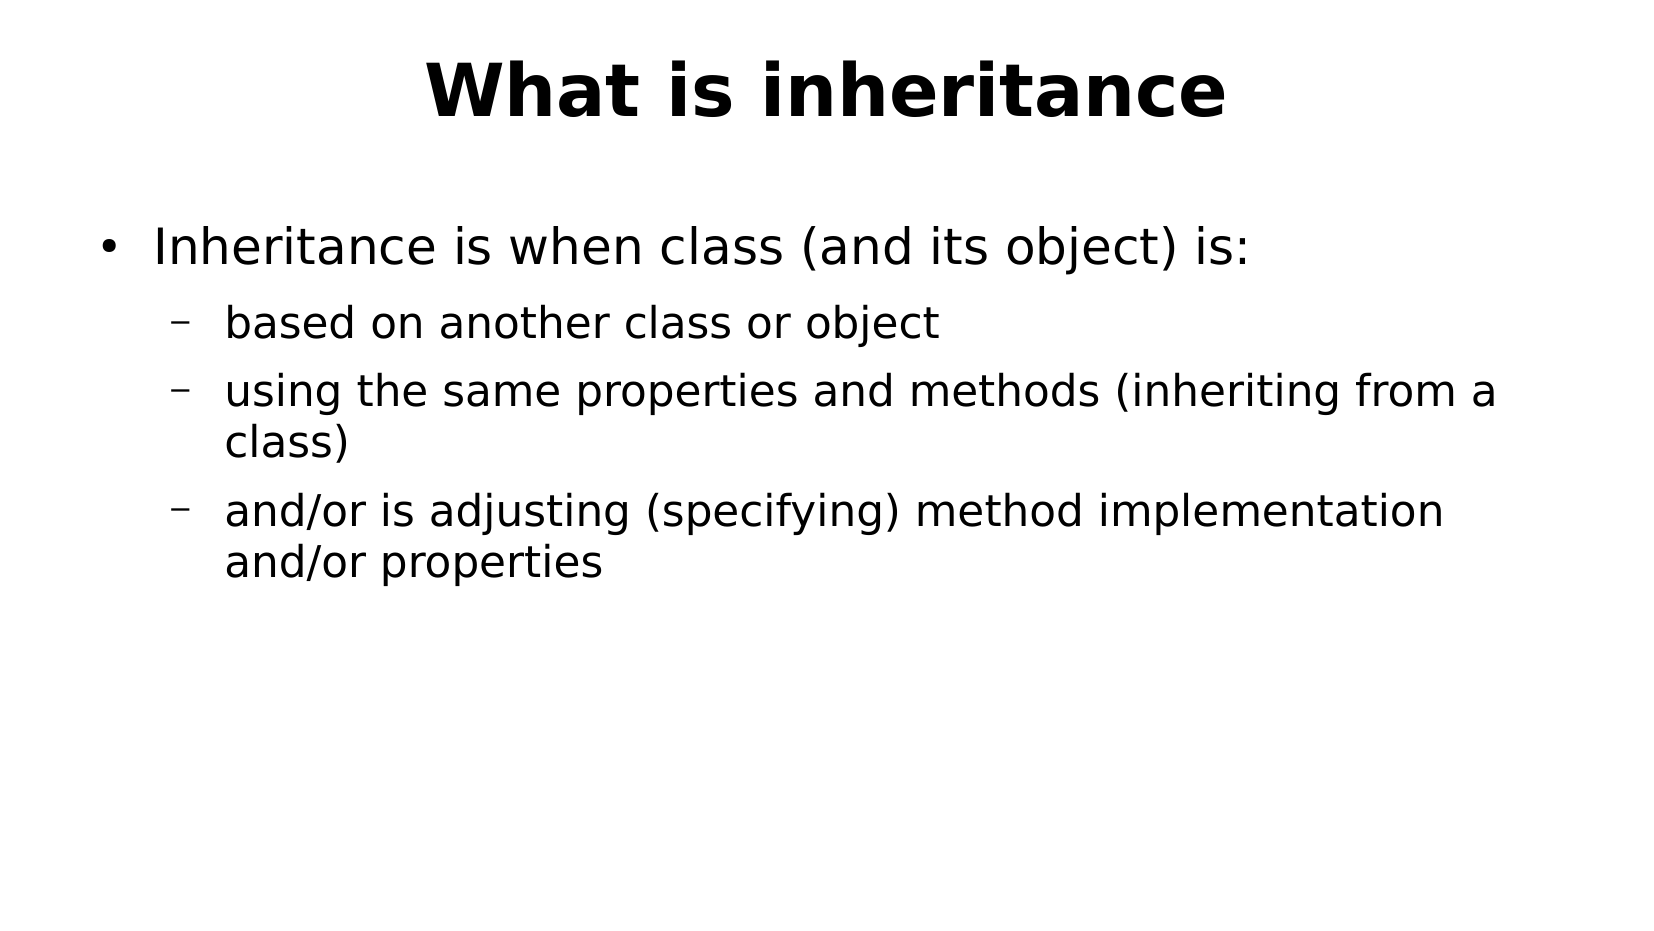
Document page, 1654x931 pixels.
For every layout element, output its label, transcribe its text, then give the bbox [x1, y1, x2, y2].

title What is inheritance [82, 49, 1571, 135]
list Inheritance is when class (and its object) is: based on another class or object using the same properties and methods (inheriting from a class) and/or is adjusting (specifying) method implementation and/or properties [82, 217, 1538, 758]
